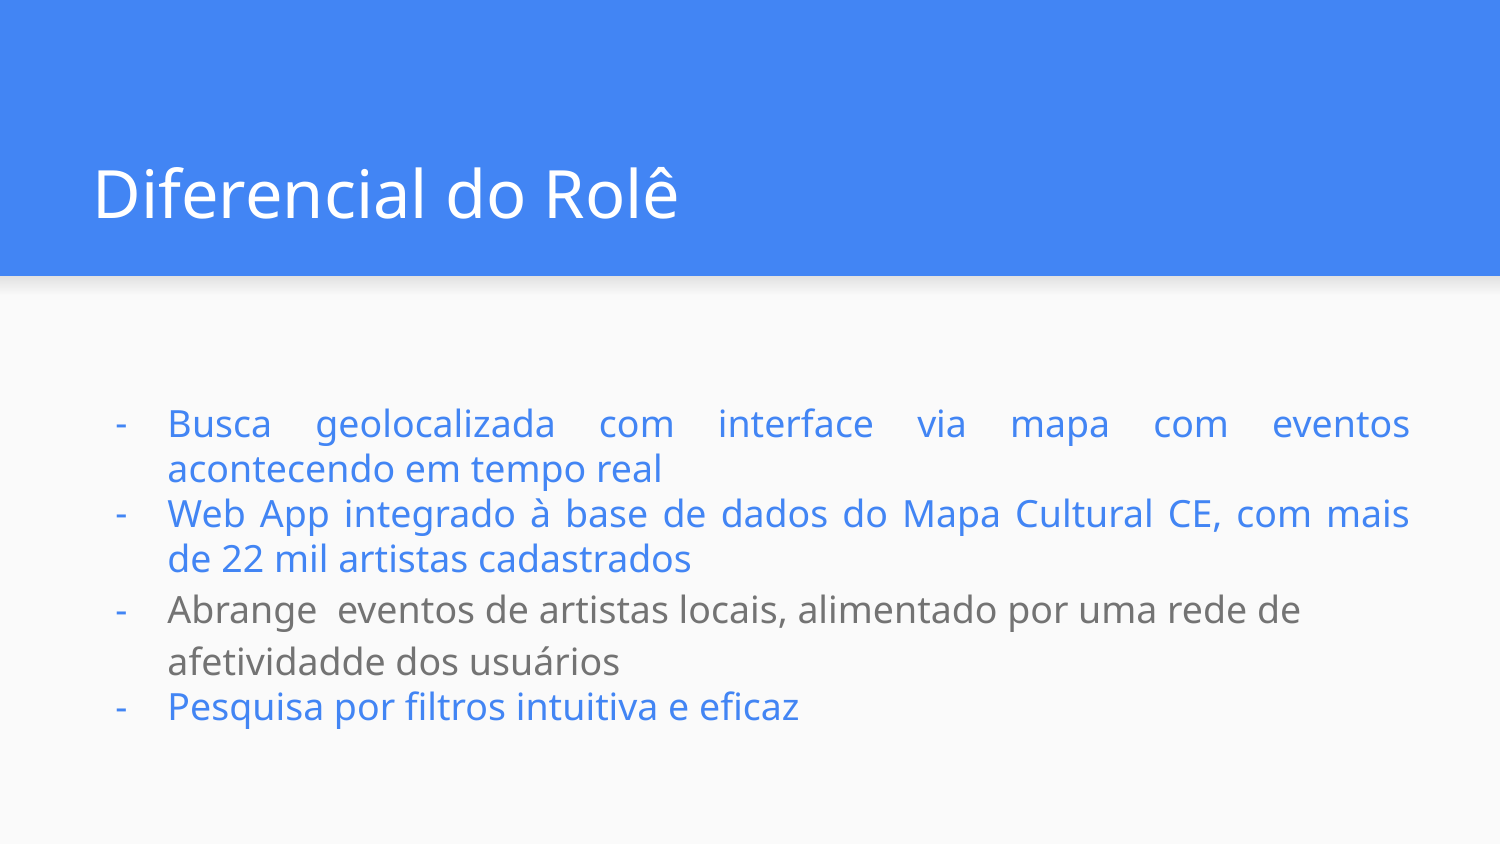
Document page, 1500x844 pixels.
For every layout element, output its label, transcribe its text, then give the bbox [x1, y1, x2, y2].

list Busca geolocalizada com interface via mapa com eventos acontecendo em tempo real Web App integrado à base de dados do Mapa Cultural CE, com mais de 22 mil artistas cadastrados Abrange eventos de artistas locais, alimentado por uma rede de afetividadde dos usuários Pesquisa por filtros intuitiva e eficaz [77, 314, 1427, 760]
title Diferencial do Rolê [77, 121, 1427, 248]
